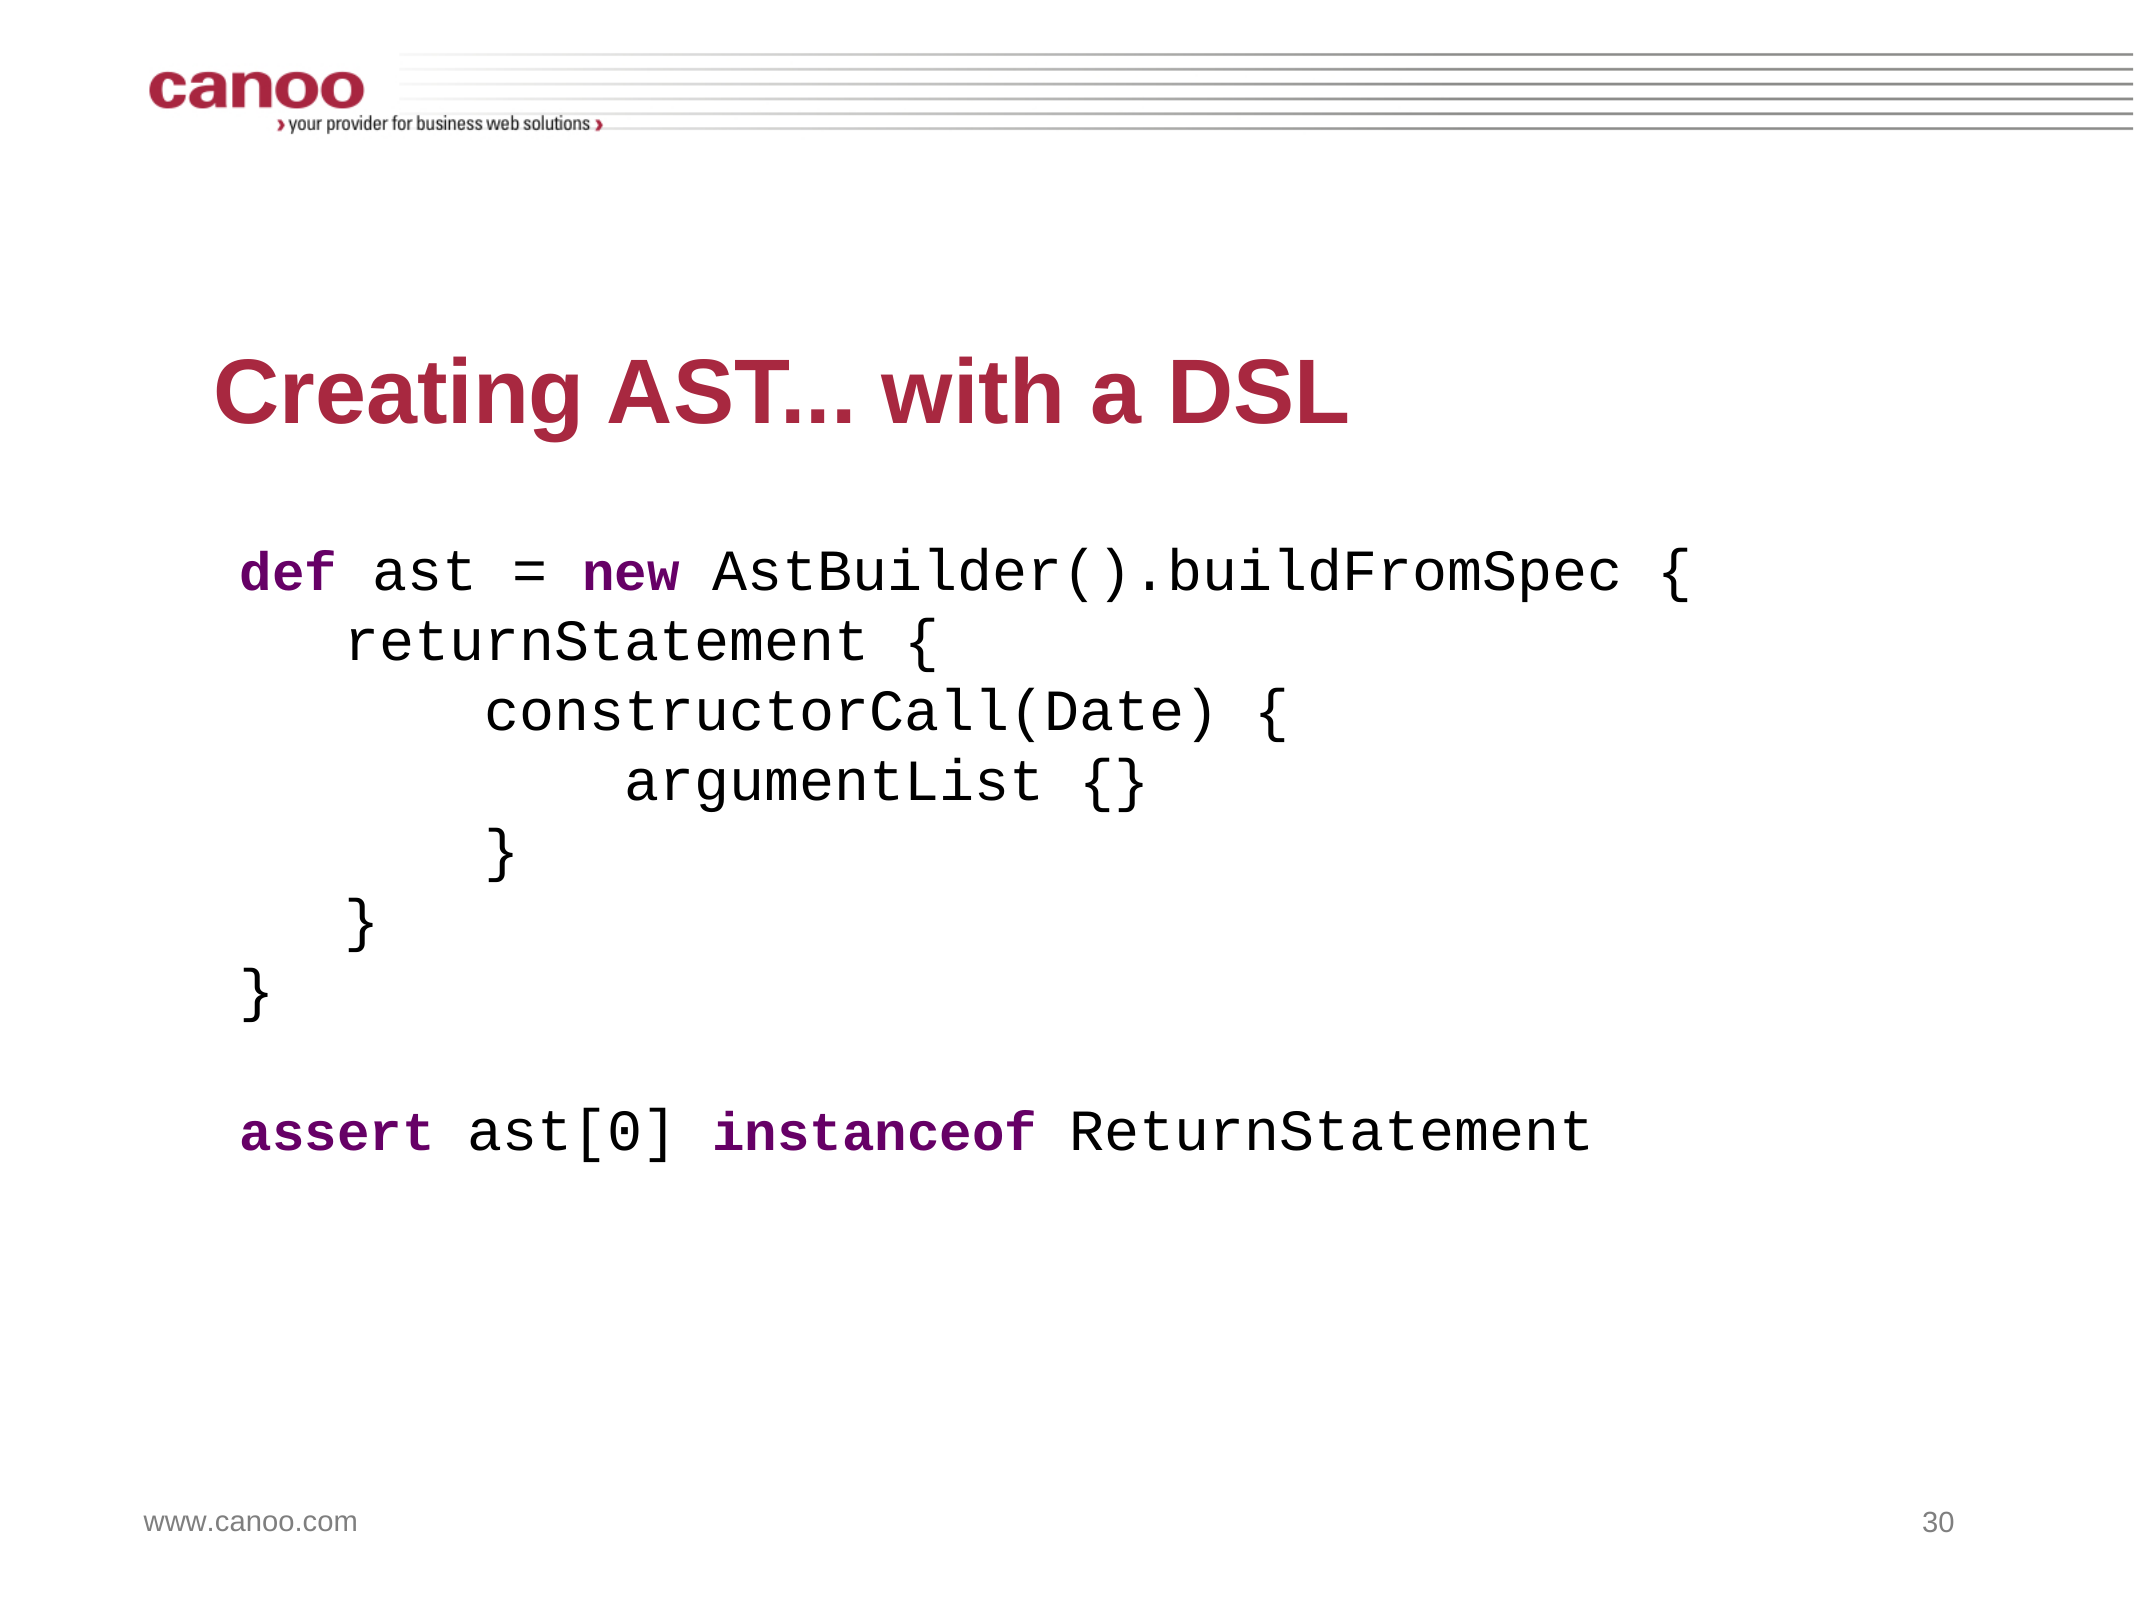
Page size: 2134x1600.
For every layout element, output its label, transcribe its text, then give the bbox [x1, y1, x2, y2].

title Creating AST... with a DSL [204, 220, 2020, 451]
text_box def ast = new AstBuilder().buildFromSpec { returnStatement { constructorCall(Date) { argumentList {} } } } assert ast[0] instanceof ReturnStatement [225, 525, 2039, 1584]
picture [0, 21, 2134, 188]
